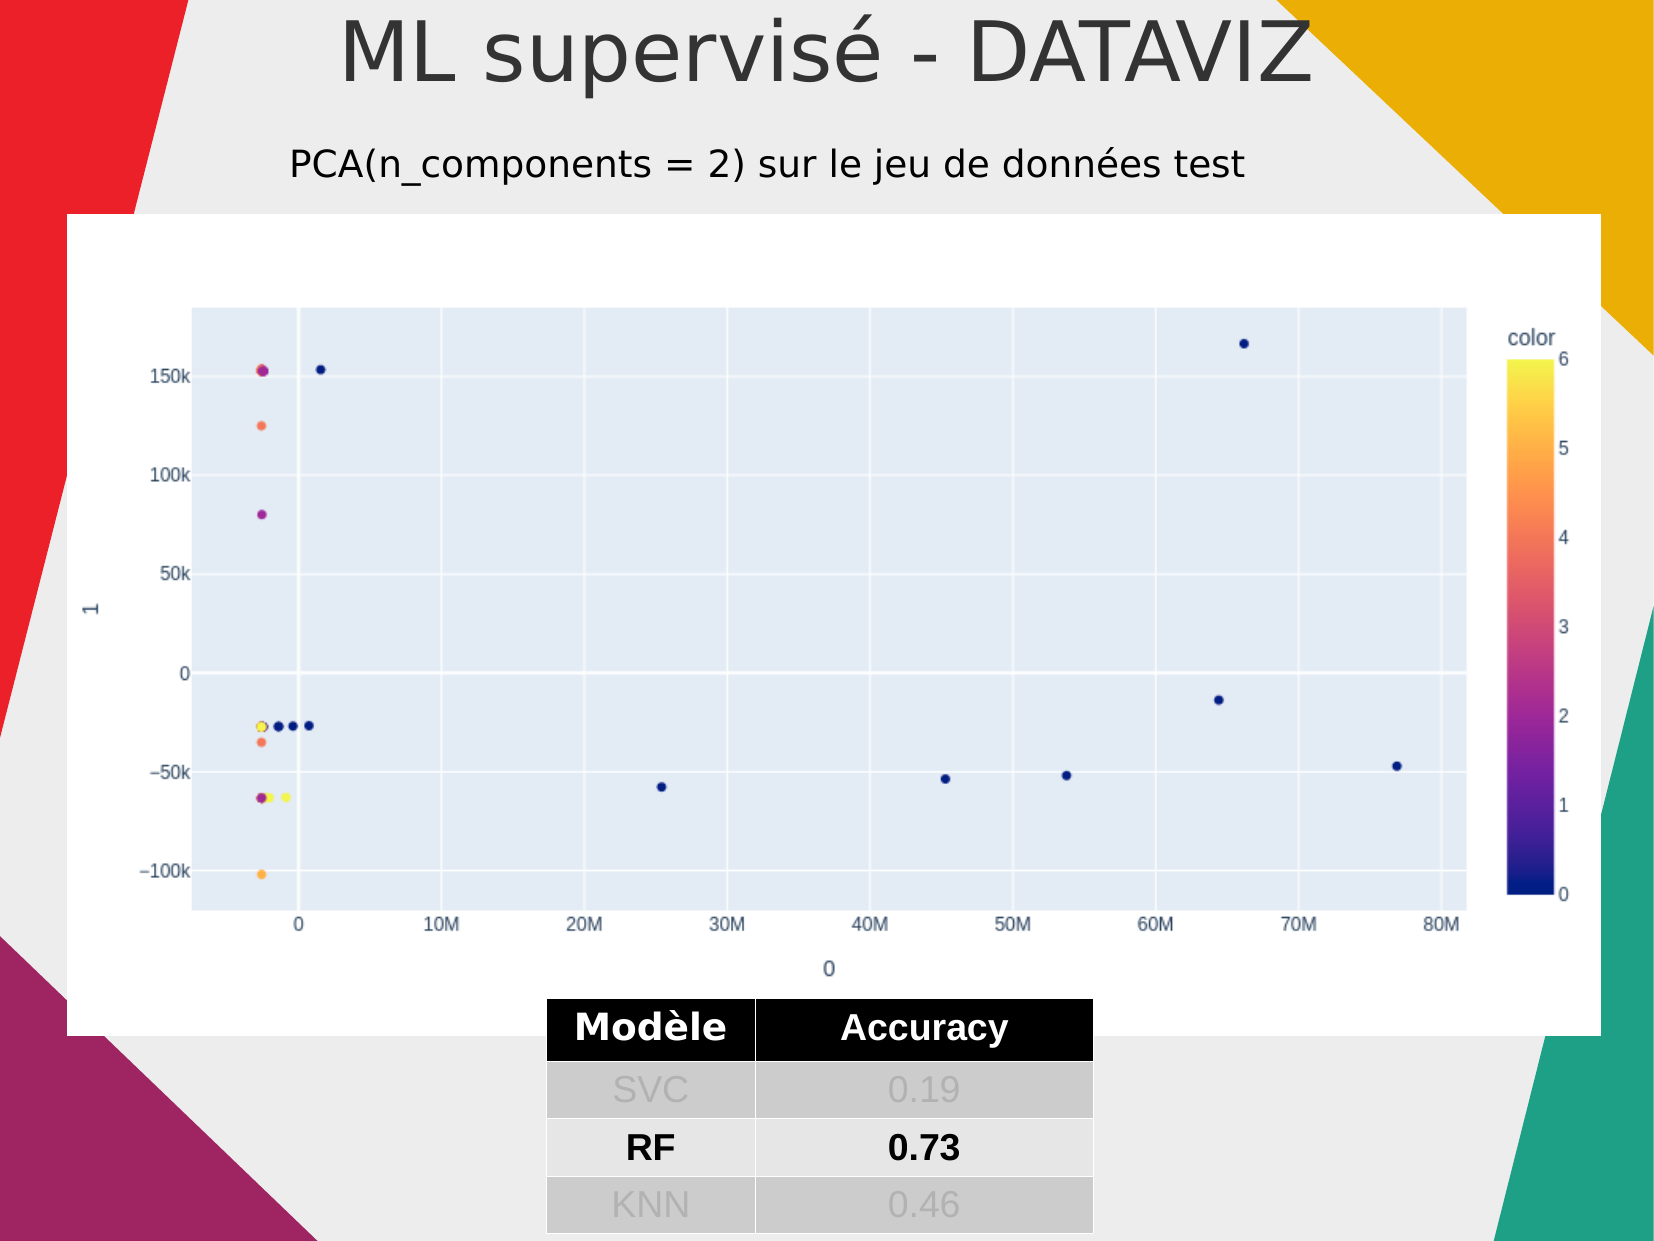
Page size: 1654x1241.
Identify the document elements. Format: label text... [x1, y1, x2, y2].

picture [67, 214, 1601, 1036]
table_cell 0.46 [756, 1177, 1093, 1233]
text_box PCA(n_components = 2) sur le jeu de données test [274, 135, 1276, 214]
table_header Accuracy [756, 999, 1093, 1061]
title ML supervisé - DATAVIZ [114, 0, 1539, 106]
table_cell 0.73 [756, 1119, 1093, 1176]
table_cell 0.19 [756, 1062, 1093, 1118]
table_cell SVC [547, 1062, 755, 1118]
table_cell KNN [547, 1177, 755, 1233]
table_cell RF [547, 1119, 755, 1176]
table_header Modèle [547, 999, 755, 1061]
